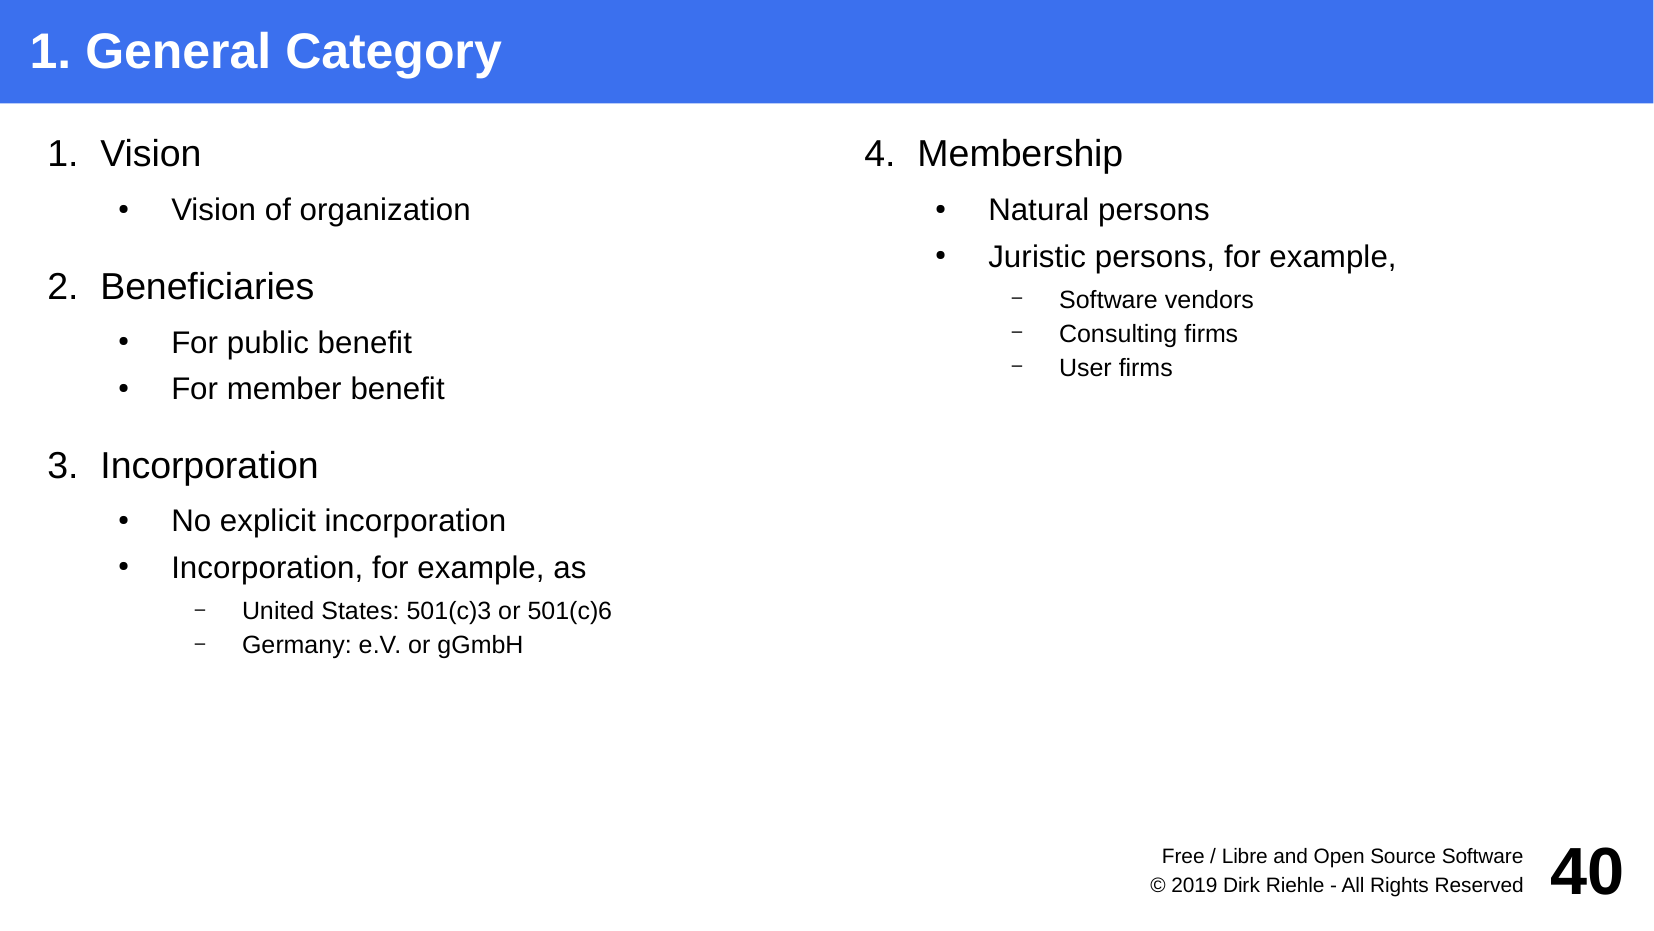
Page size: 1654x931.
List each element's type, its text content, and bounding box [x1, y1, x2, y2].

list Membership Natural persons Juristic persons, for example, Software vendors Consulting firms User firms [846, 132, 1625, 813]
title 1. General Category [0, 0, 1654, 104]
list Vision Vision of organization Beneficiaries For public benefit For member benefit Incorporation No explicit incorporation Incorporation, for example, as United States: 501(c)3 or 501(c)6 Germany: e.V. or gGmbH [29, 132, 808, 813]
